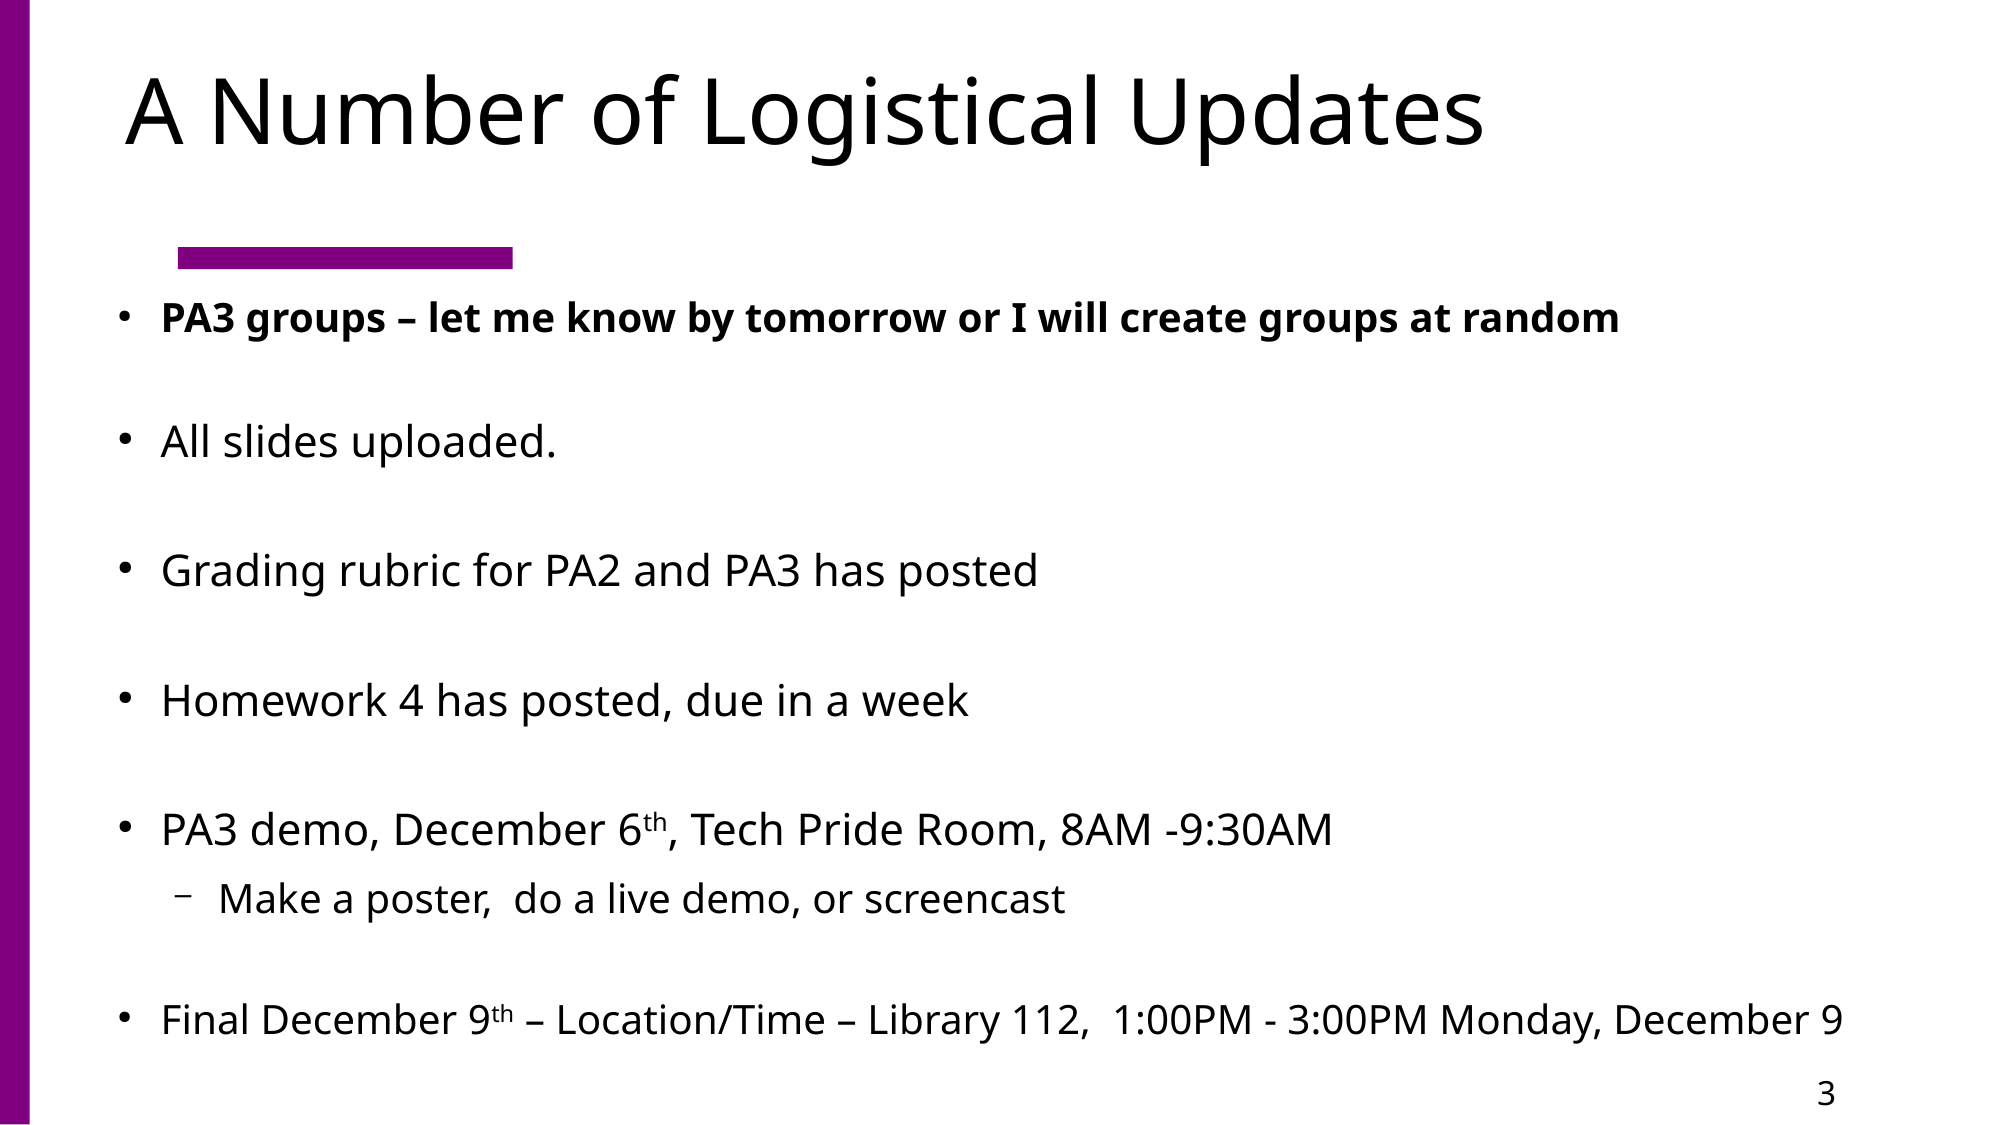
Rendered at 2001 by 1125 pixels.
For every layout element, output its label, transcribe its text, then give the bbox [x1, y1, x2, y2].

title A Number of Logistical Updates [74, 28, 1775, 189]
list PA3 groups – let me know by tomorrow or I will create groups at random All slides uploaded. Grading rubric for PA2 and PA3 has posted Homework 4 has posted, due in a week PA3 demo, December 6th, Tech Pride Room, 8AM -9:30AM Make a poster, do a live demo, or screencast Final December 9th – Location/Time – Library 112, 1:00PM - 3:00PM Monday, December 9 [88, 285, 1876, 1090]
